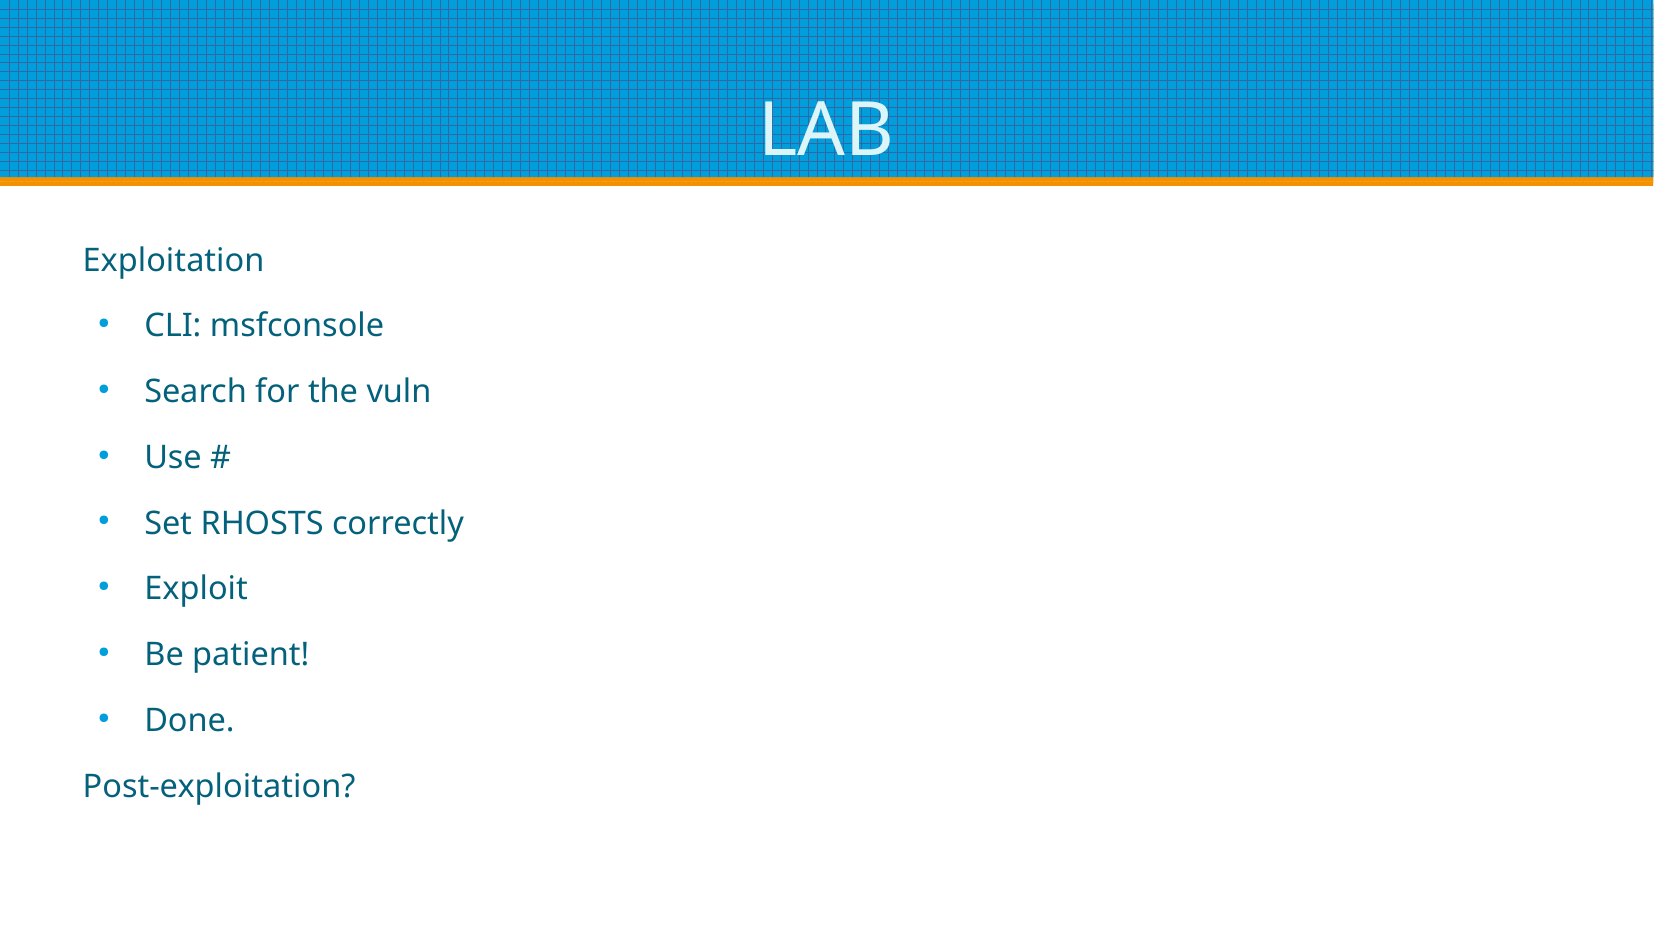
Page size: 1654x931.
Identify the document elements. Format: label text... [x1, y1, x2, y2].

list Exploitation CLI: msfconsole Search for the vuln Use # Set RHOSTS correctly Exploit Be patient! Done. Post-exploitation? [82, 236, 1571, 813]
title LAB [82, 14, 1571, 178]
